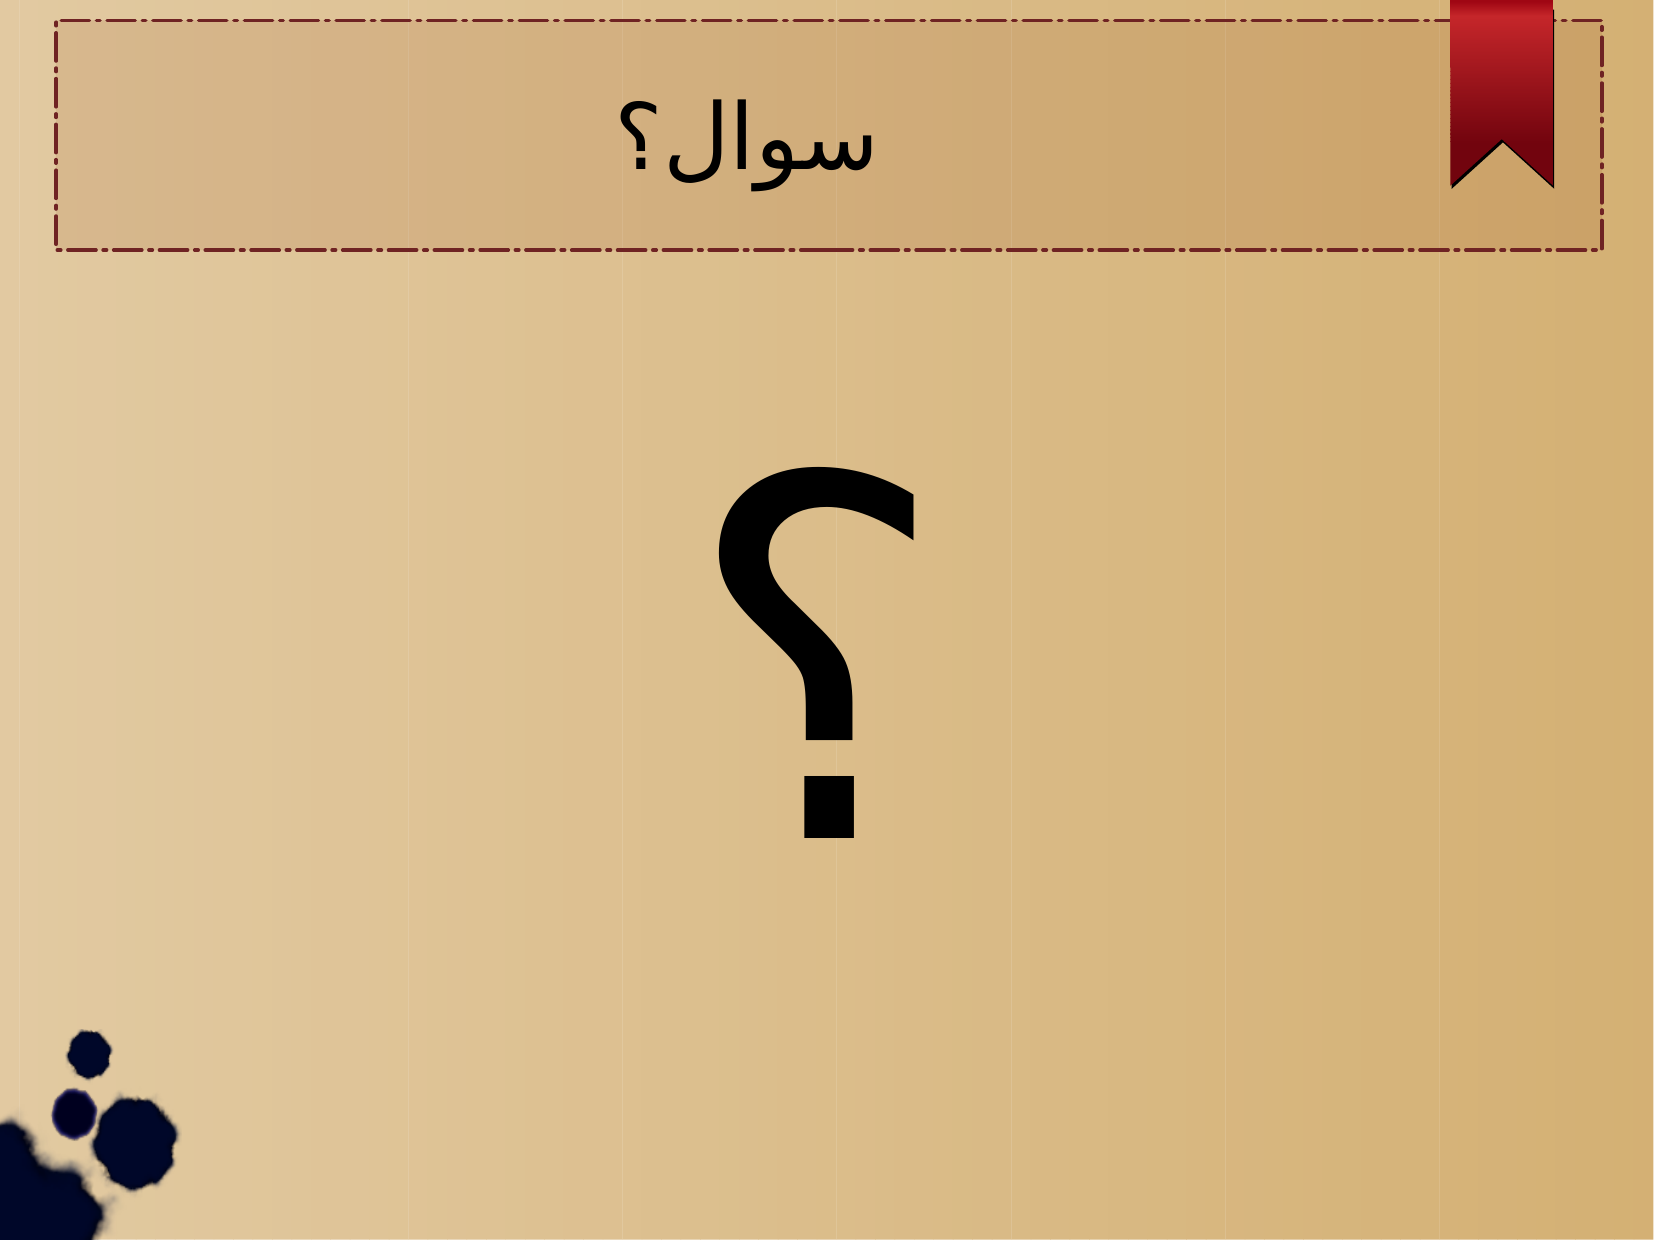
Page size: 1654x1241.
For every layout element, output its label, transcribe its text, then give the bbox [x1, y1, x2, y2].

list ؟ [71, 375, 1561, 1145]
title سوال؟ [82, 47, 1412, 229]
